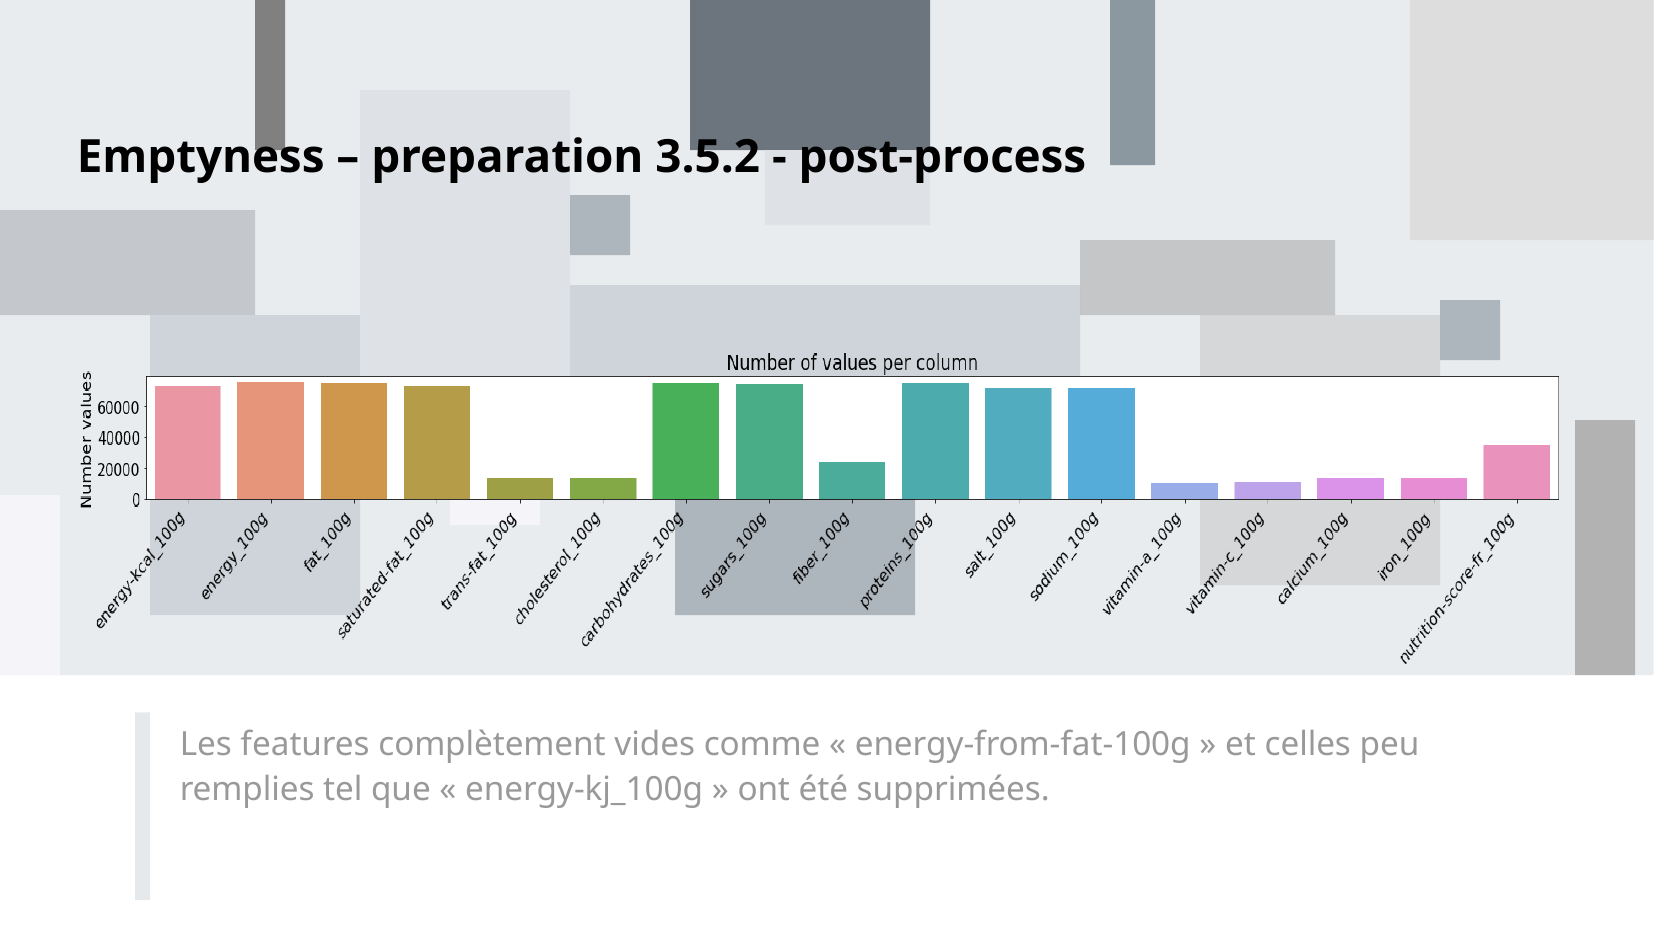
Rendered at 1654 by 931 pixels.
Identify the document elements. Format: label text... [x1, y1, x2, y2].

text_box Les features complètement vides comme « energy-from-fat-100g » et celles peu remplies tel que « energy-kj_100g » ont été supprimées. [165, 712, 1538, 901]
text_box [135, 712, 151, 900]
picture [75, 346, 1564, 676]
title Emptyness – preparation 3.5.2 - post-process [76, 76, 1565, 233]
